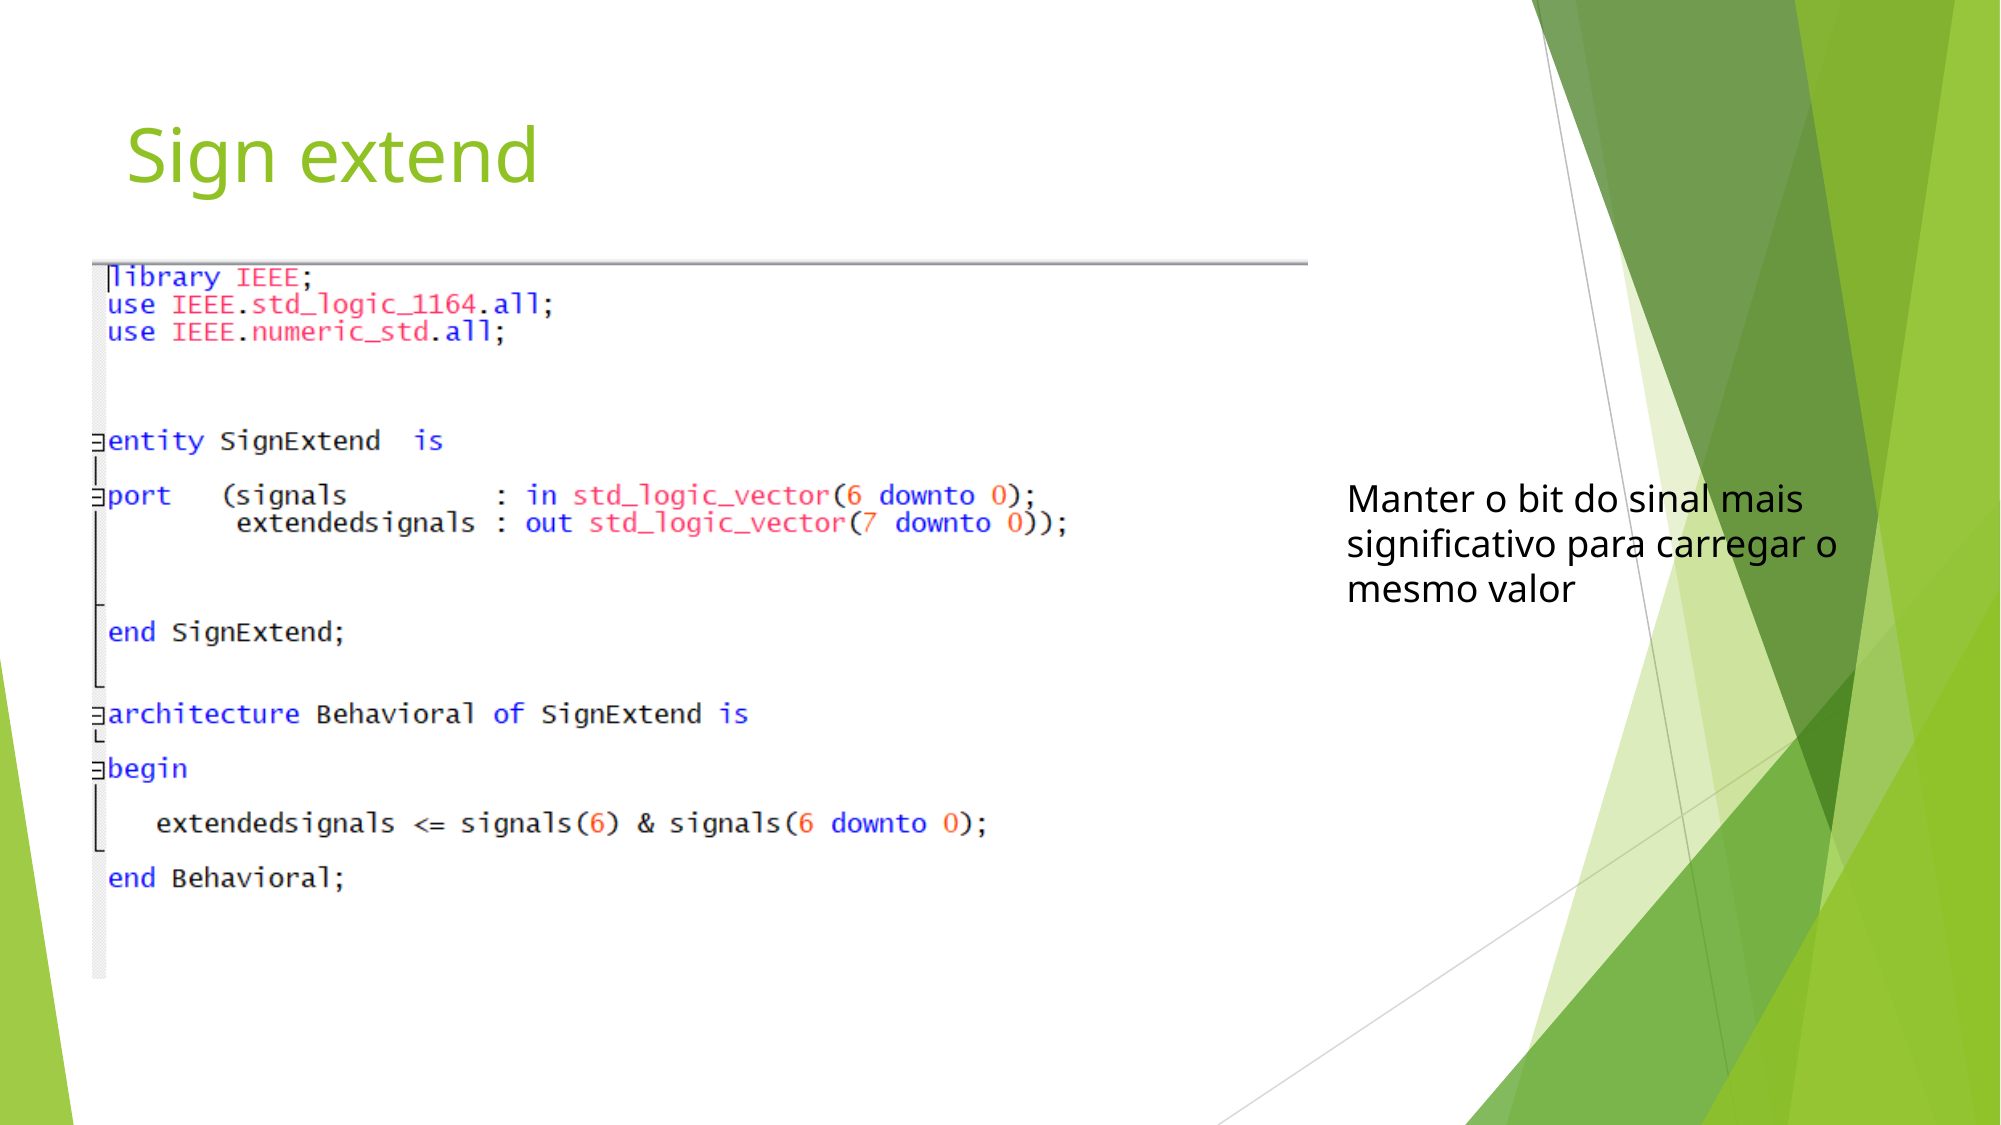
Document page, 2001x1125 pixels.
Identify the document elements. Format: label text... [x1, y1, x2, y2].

title Sign extend [111, 99, 1522, 317]
text_box Manter o bit do sinal mais significativo para carregar o mesmo valor [1331, 467, 1897, 620]
picture [92, 259, 1308, 979]
